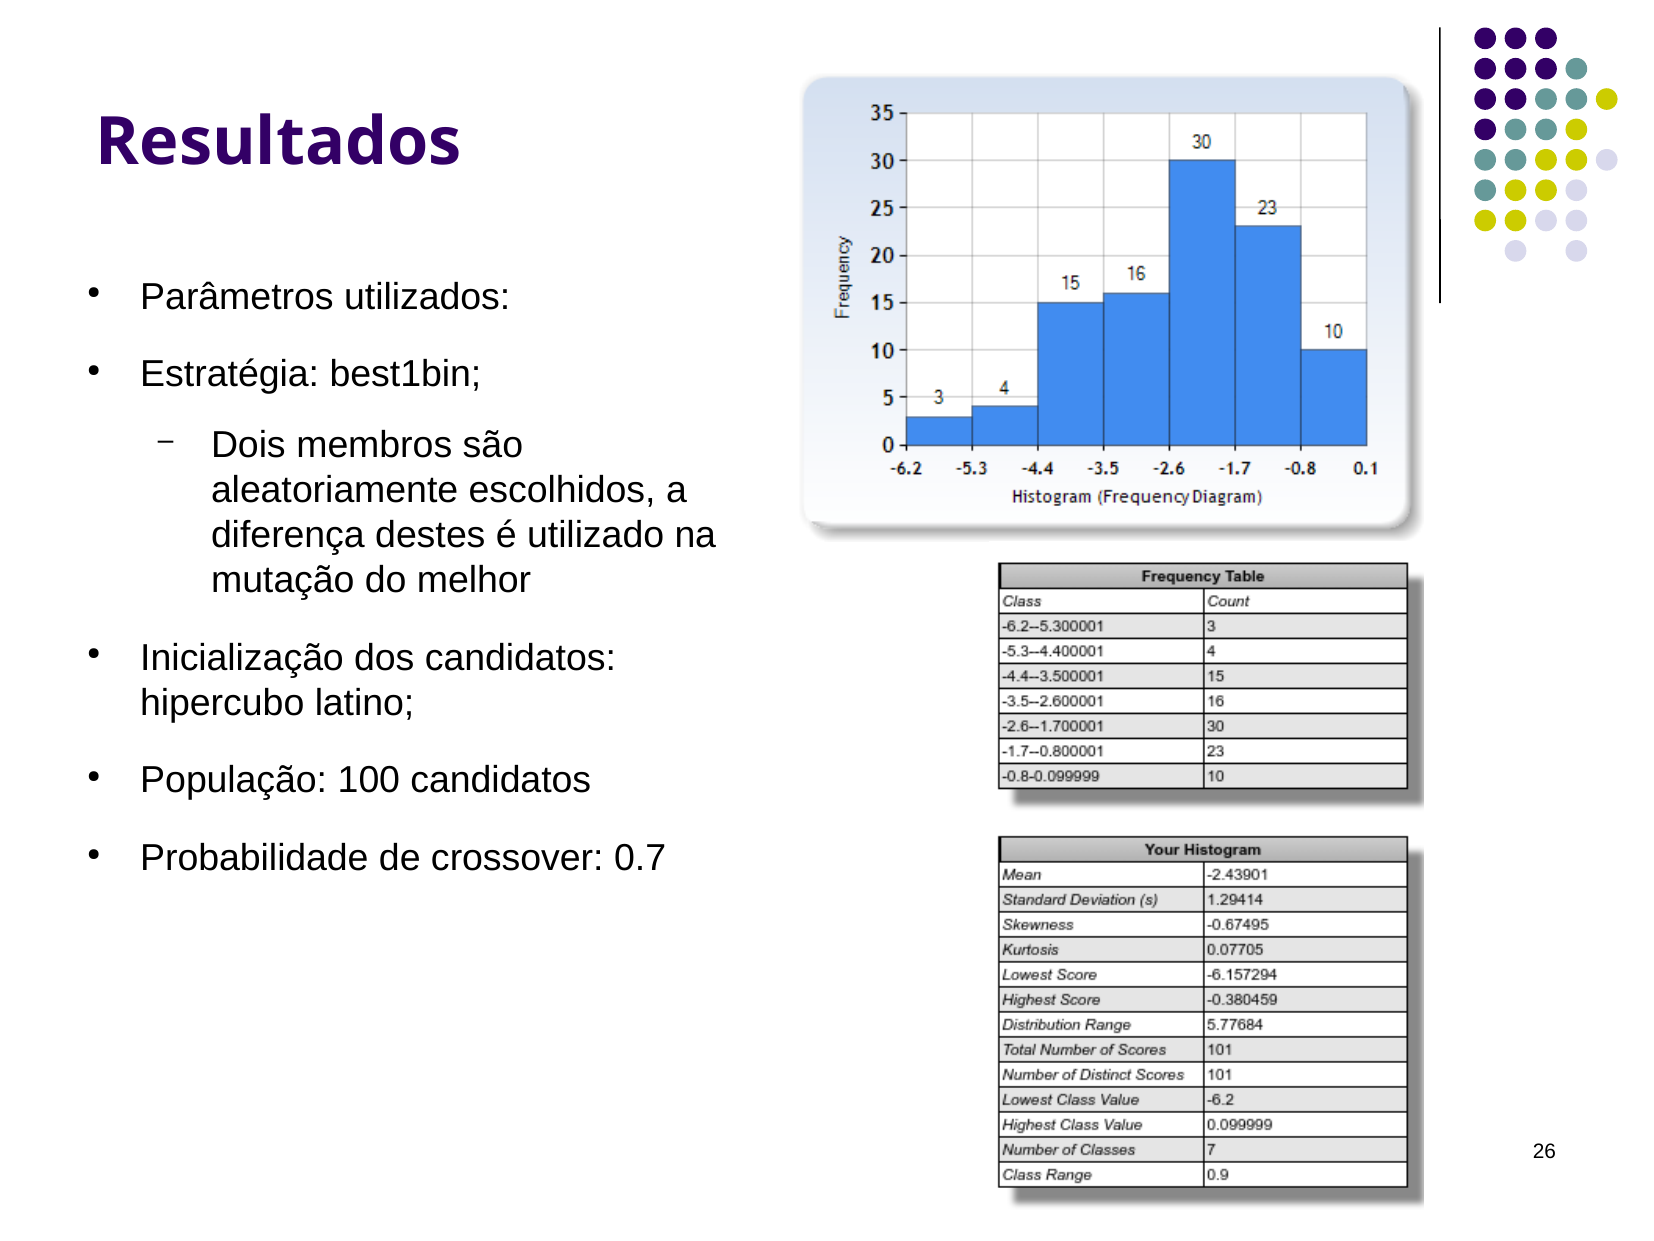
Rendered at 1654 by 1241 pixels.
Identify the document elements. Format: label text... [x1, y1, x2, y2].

title Resultados [80, 45, 1445, 186]
picture [798, 72, 1424, 1213]
slide_number <número> [1424, 1129, 1571, 1213]
list Parâmetros utilizados: Estratégia: best1bin; Dois membros são aleatoriamente escolhidos, a diferença destes é utilizado na mutação do melhor Inicialização dos candidatos: hipercubo latino; População: 100 candidatos Probabilidade de crossover: 0.7 [54, 264, 751, 1175]
